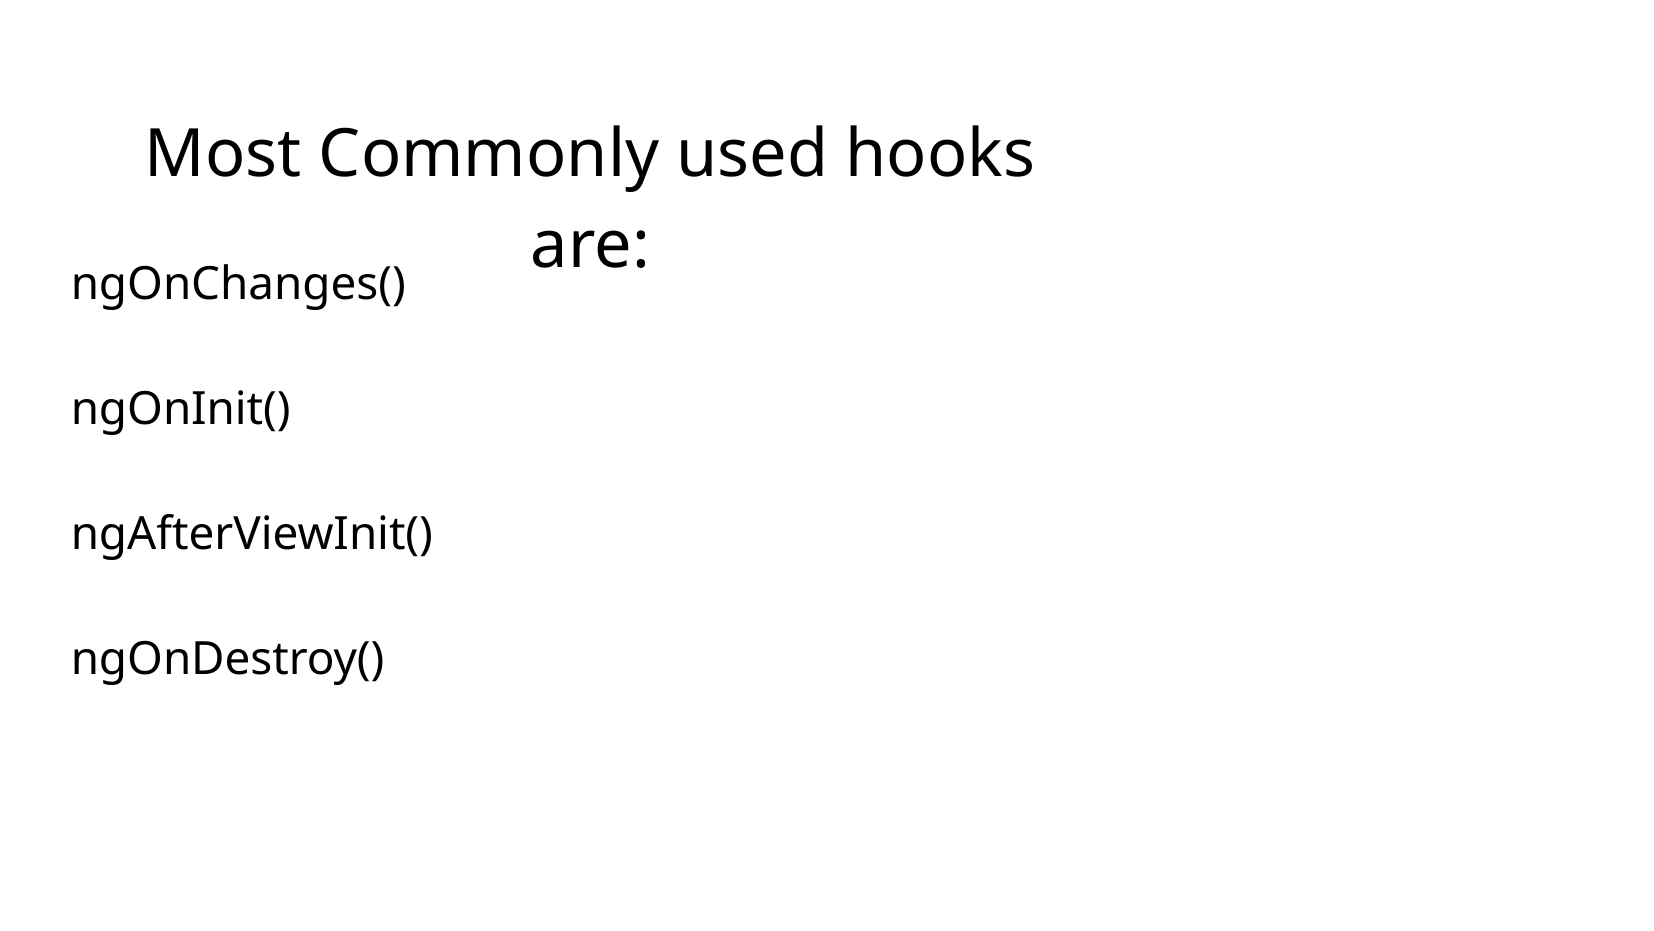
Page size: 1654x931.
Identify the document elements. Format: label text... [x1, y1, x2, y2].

subtitle ngOnChanges() ngOnInit() ngAfterViewInit() ngOnDestroy() [70, 325, 1559, 738]
title Most Commonly used hooks are: [82, 118, 1099, 274]
